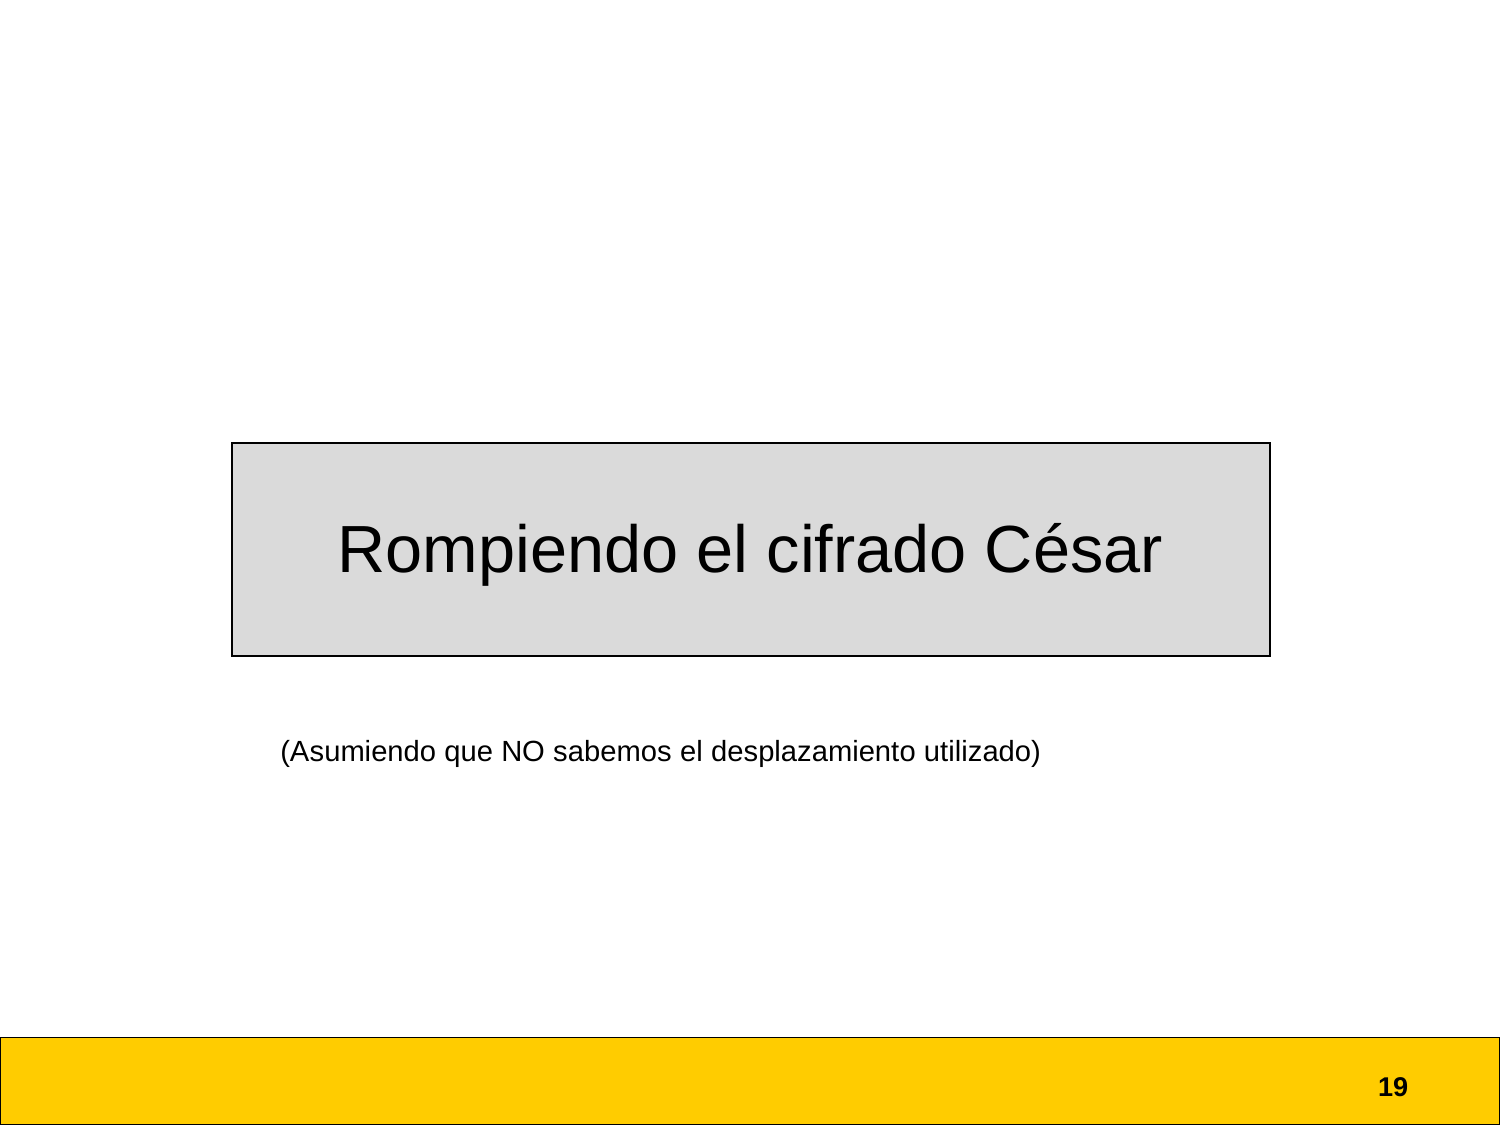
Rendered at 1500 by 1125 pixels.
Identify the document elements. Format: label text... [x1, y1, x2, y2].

text_box Rompiendo el cifrado César [231, 442, 1270, 657]
text_box (Asumiendo que NO sabemos el desplazamiento utilizado) [265, 727, 1270, 808]
